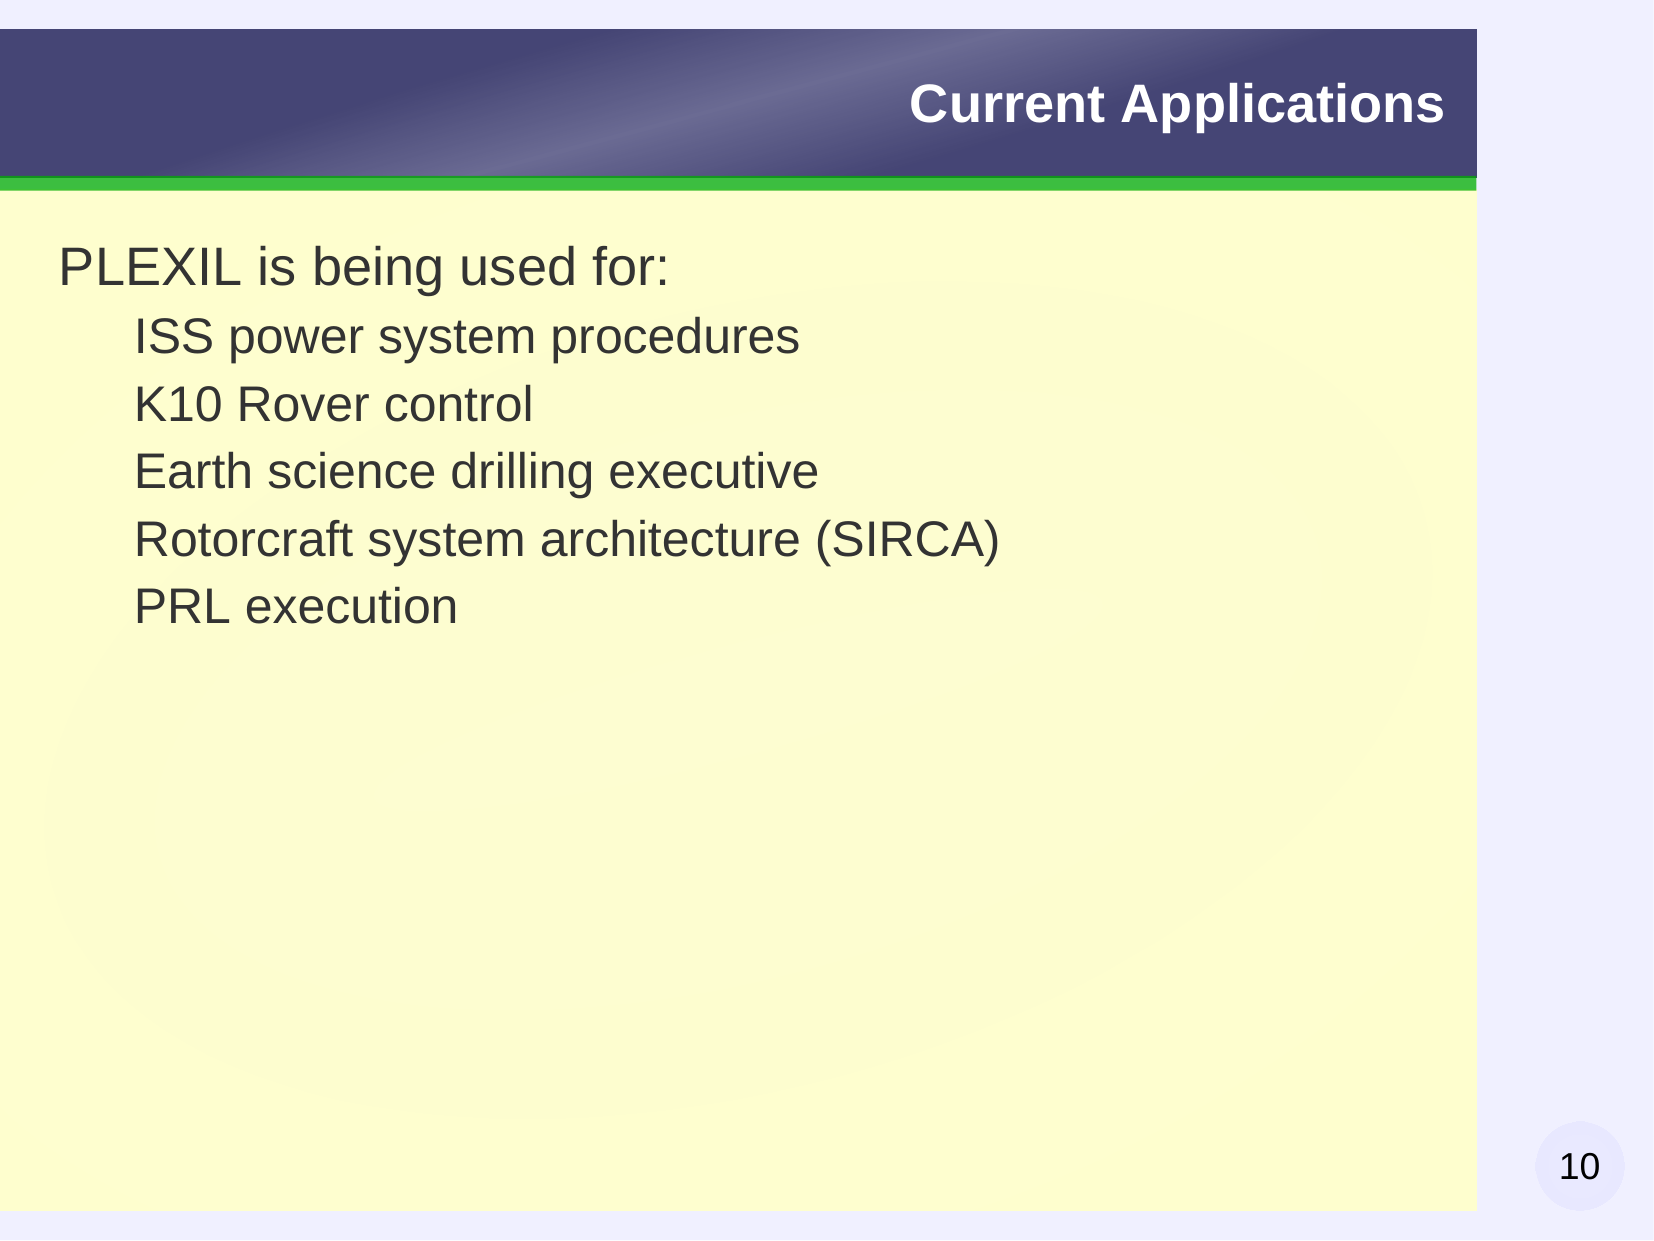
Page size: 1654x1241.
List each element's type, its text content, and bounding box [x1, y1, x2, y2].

list PLEXIL is being used for: ISS power system procedures K10 Rover control Earth science drilling executive Rotorcraft system architecture (SIRCA) PRL execution [59, 236, 1418, 1182]
title Current Applications [29, 59, 1447, 148]
